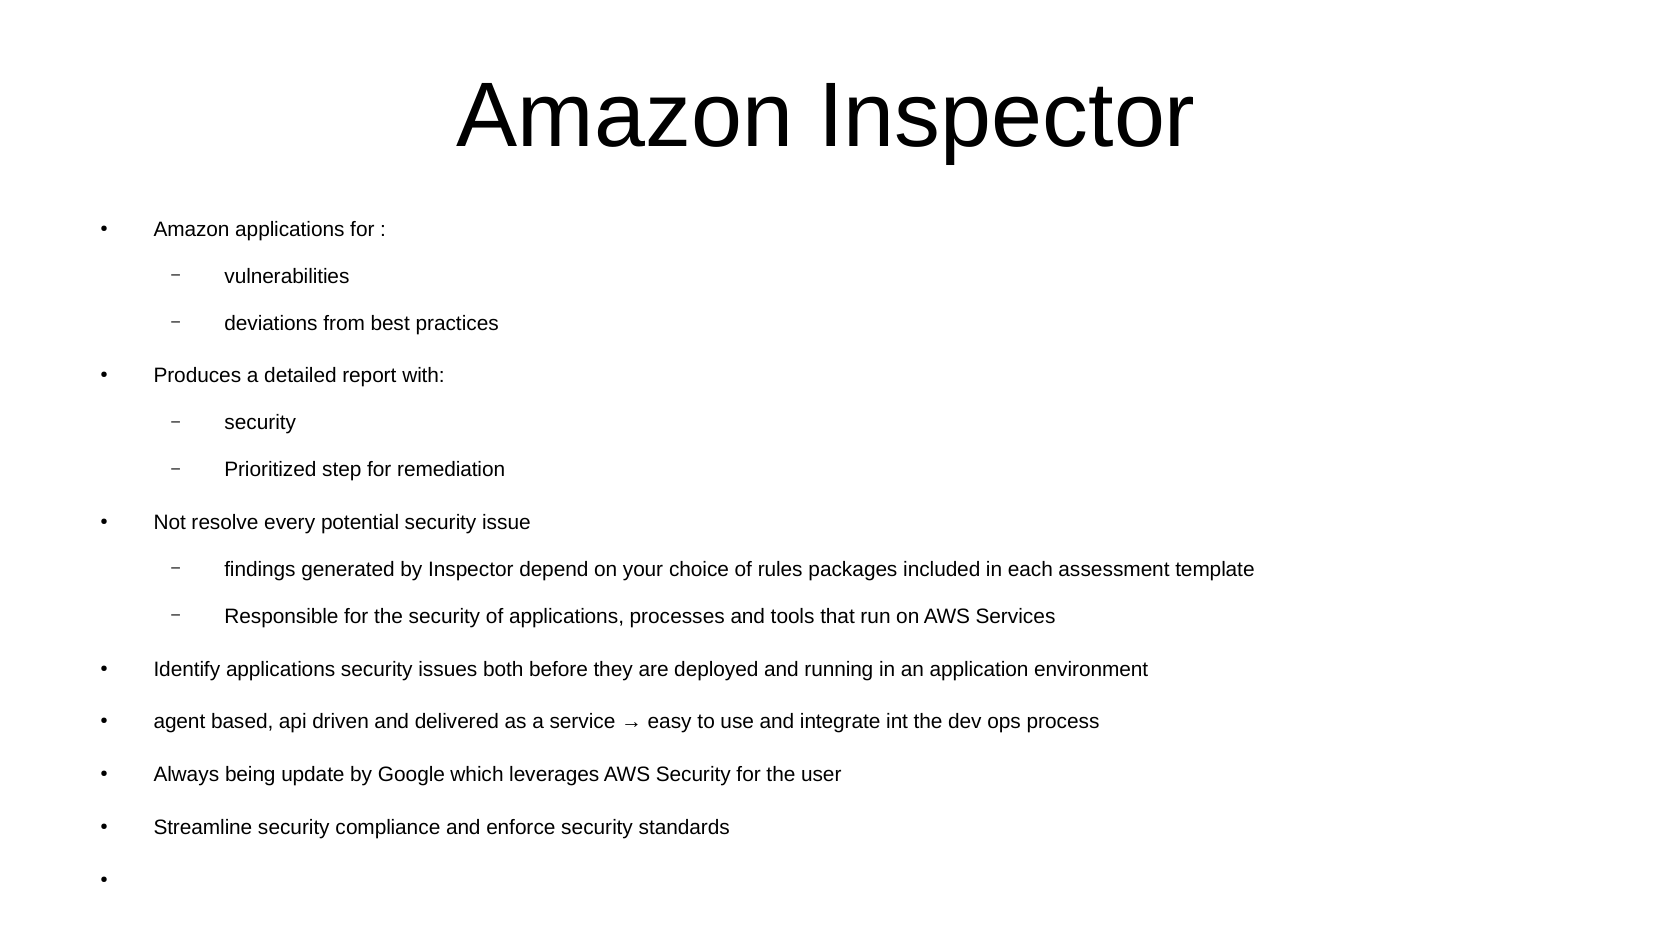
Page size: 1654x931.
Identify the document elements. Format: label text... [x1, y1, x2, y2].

title Amazon Inspector [82, 37, 1571, 193]
list Amazon applications for : vulnerabilities deviations from best practices Produces a detailed report with: security Prioritized step for remediation Not resolve every potential security issue findings generated by Inspector depend on your choice of rules packages included in each assessment template Responsible for the security of applications, processes and tools that run on AWS Services Identify applications security issues both before they are deployed and running in an application environment agent based, api driven and delivered as a service → easy to use and integrate int the dev ops process Always being update by Google which leverages AWS Security for the user Streamline security compliance and enforce security standards [82, 217, 1636, 916]
